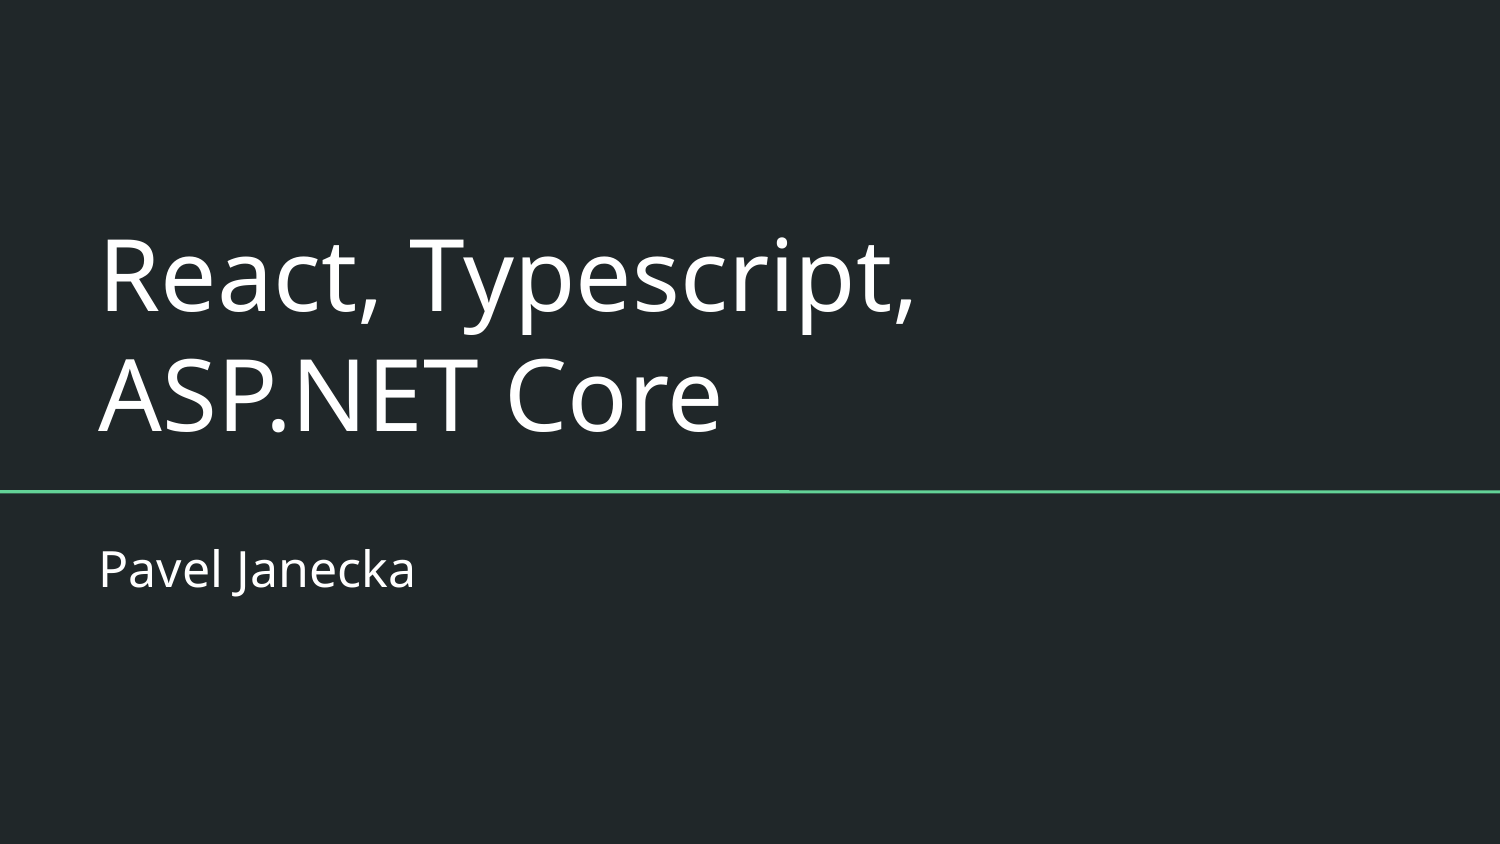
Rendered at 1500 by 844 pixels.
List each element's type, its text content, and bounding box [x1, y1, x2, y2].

subtitle Pavel Janecka [83, 522, 1417, 626]
title React, Typescript, ASP.NET Core [83, 206, 1417, 467]
